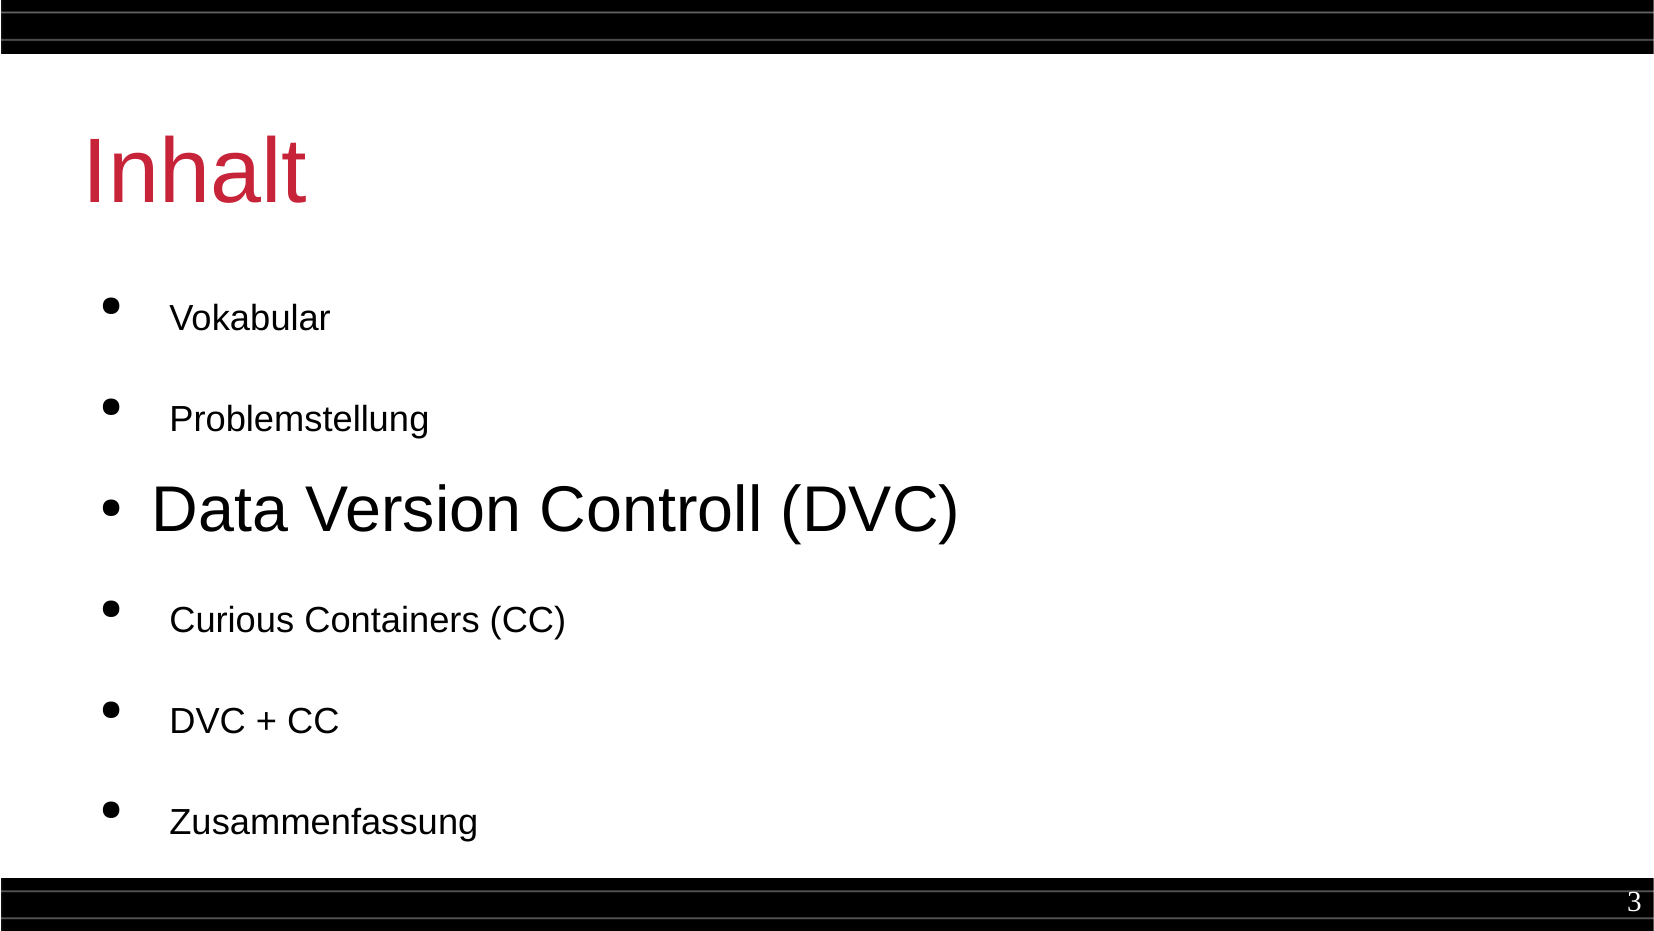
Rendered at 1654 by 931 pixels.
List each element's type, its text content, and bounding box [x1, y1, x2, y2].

list Vokabular Problemstellung Data Version Controll (DVC) Curious Containers (CC) DVC + CC Zusammenfassung [82, 271, 1571, 851]
title Inhalt [82, 92, 1571, 249]
picture [1, 878, 1654, 931]
picture [1, 0, 1654, 54]
